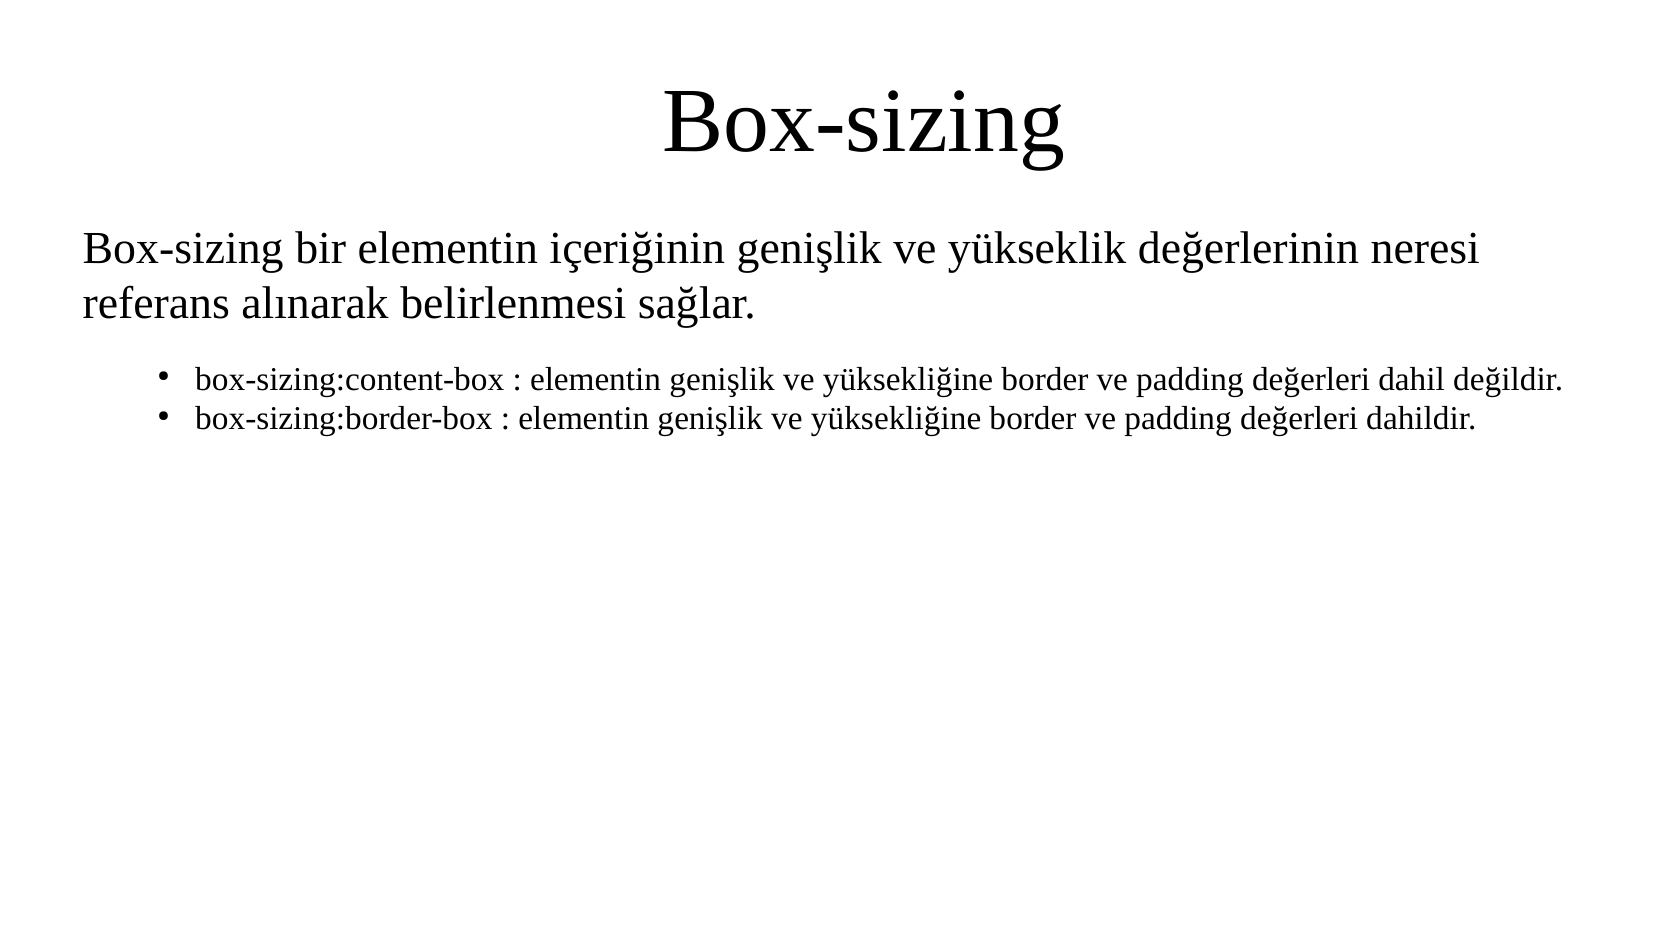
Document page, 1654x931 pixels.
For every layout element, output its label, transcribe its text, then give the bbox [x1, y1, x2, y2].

title Box-sizing [82, 37, 1571, 193]
list Box-sizing bir elementin içeriğinin genişlik ve yükseklik değerlerinin neresi referans alınarak belirlenmesi sağlar. box-sizing:content-box : elementin genişlik ve yüksekliğine border ve padding değerleri dahil değildir. box-sizing:border-box : elementin genişlik ve yüksekliğine border ve padding değerleri dahildir. [82, 217, 1571, 758]
